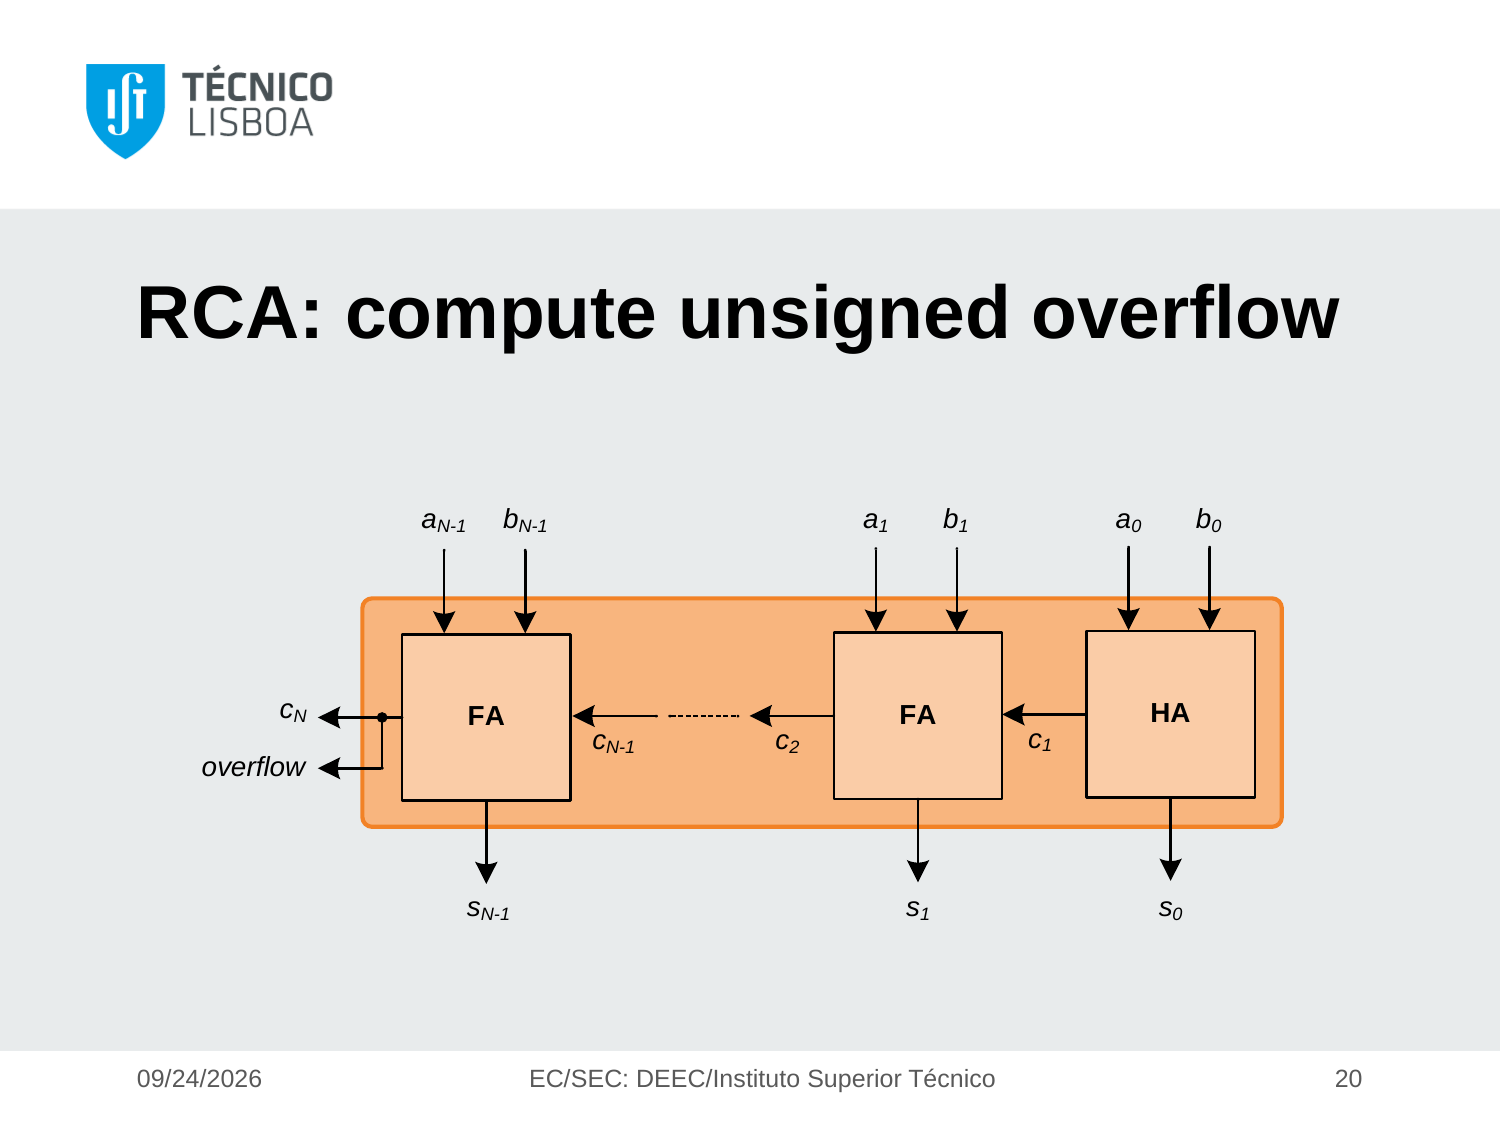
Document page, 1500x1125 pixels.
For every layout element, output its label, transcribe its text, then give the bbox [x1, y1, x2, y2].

title RCA: compute unsigned overflow [121, 237, 1378, 381]
picture [0, 0, 1500, 1125]
footer EC/SEC: DEEC/Instituto Superior Técnico [512, 1052, 1021, 1103]
slide_number <number> [1077, 1052, 1378, 1103]
slide_number 11/10/2020 [121, 1052, 425, 1103]
